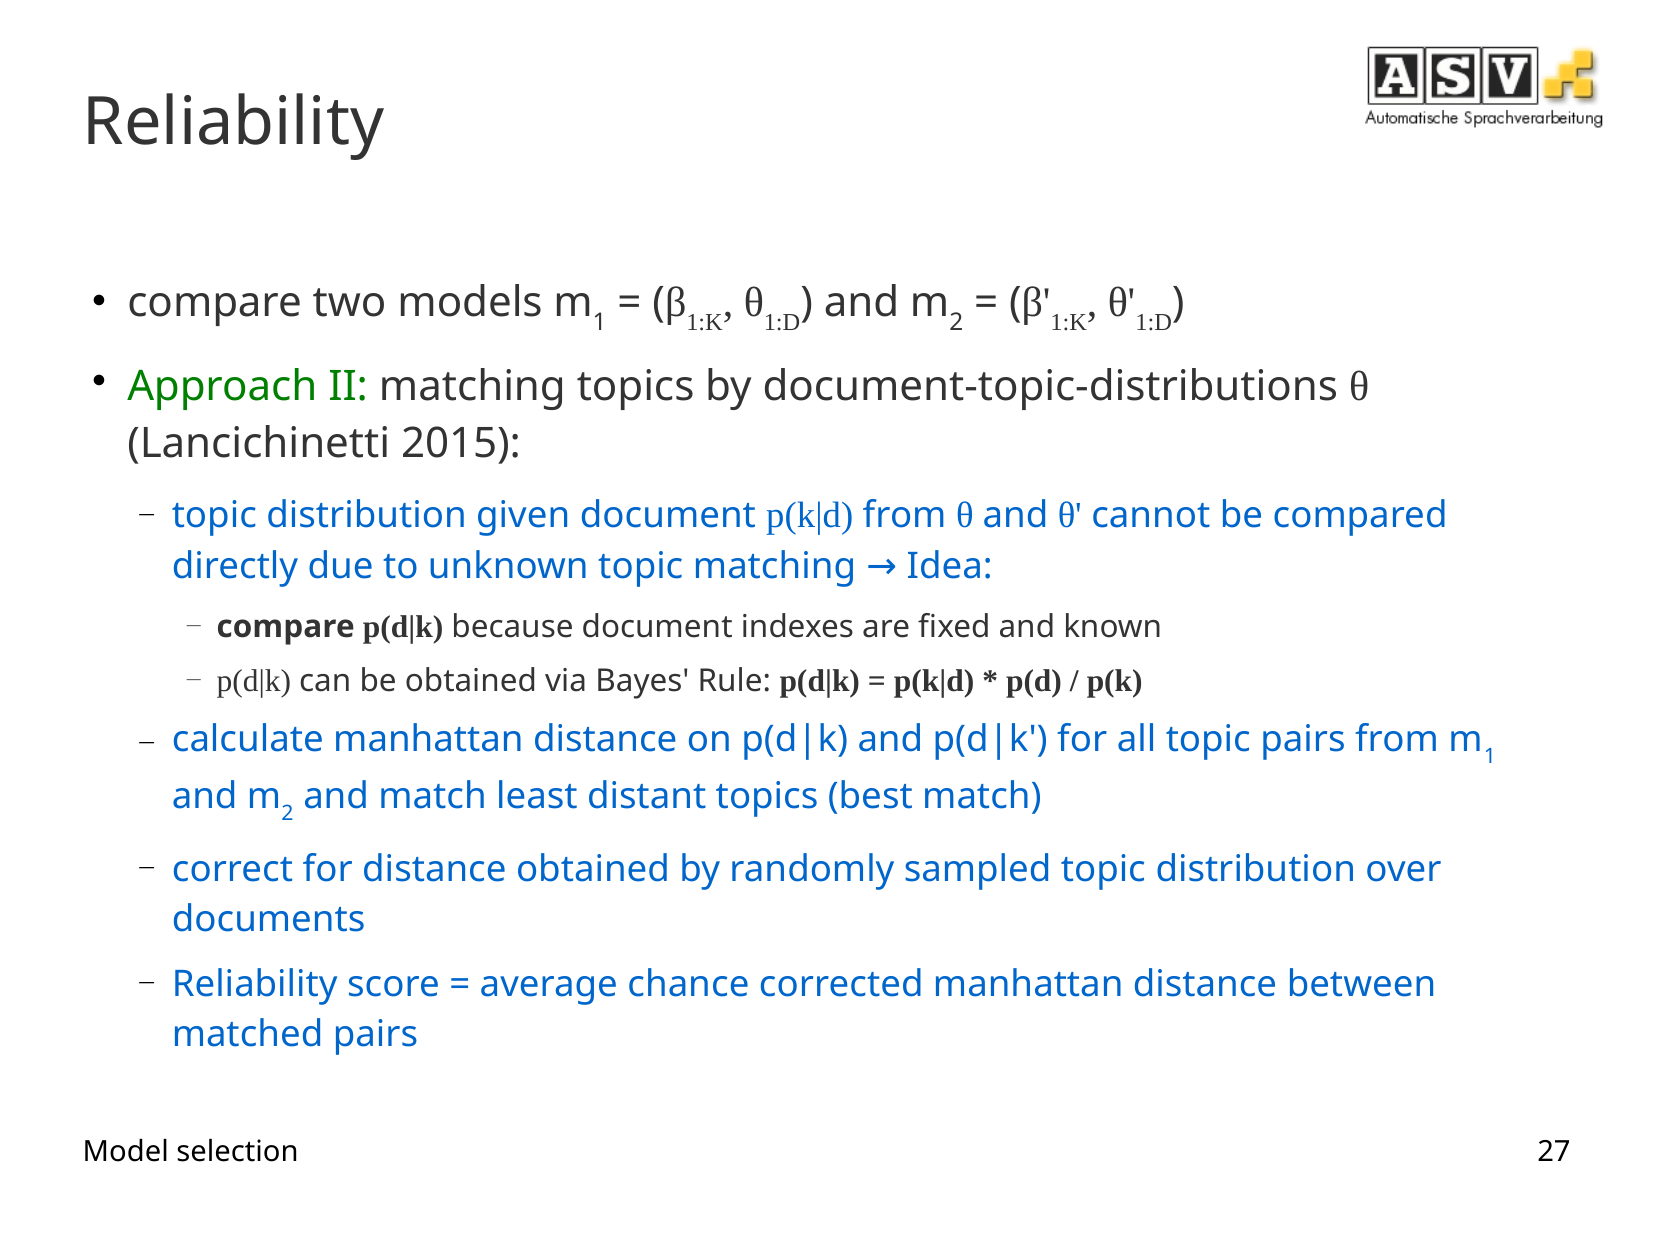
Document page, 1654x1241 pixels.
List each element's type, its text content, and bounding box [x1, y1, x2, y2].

list compare two models m1 = (β1:K, θ1:D) and m2 = (β'1:K, θ'1:D) Approach II: matching topics by document-topic-distributions θ (Lancichinetti 2015): topic distribution given document p(k|d) from θ and θ' cannot be compared directly due to unknown topic matching → Idea: compare p(d|k) because document indexes are fixed and known p(d|k) can be obtained via Bayes' Rule: p(d|k) = p(k|d) * p(d) / p(k) calculate manhattan distance on p(d|k) and p(d|k') for all topic pairs from m1 and m2 and match least distant topics (best match) correct for distance obtained by randomly sampled topic distribution over documents Reliability score = average chance corrected manhattan distance between matched pairs [82, 271, 1538, 1063]
picture [1364, 43, 1605, 129]
title Reliability [82, 49, 1347, 189]
